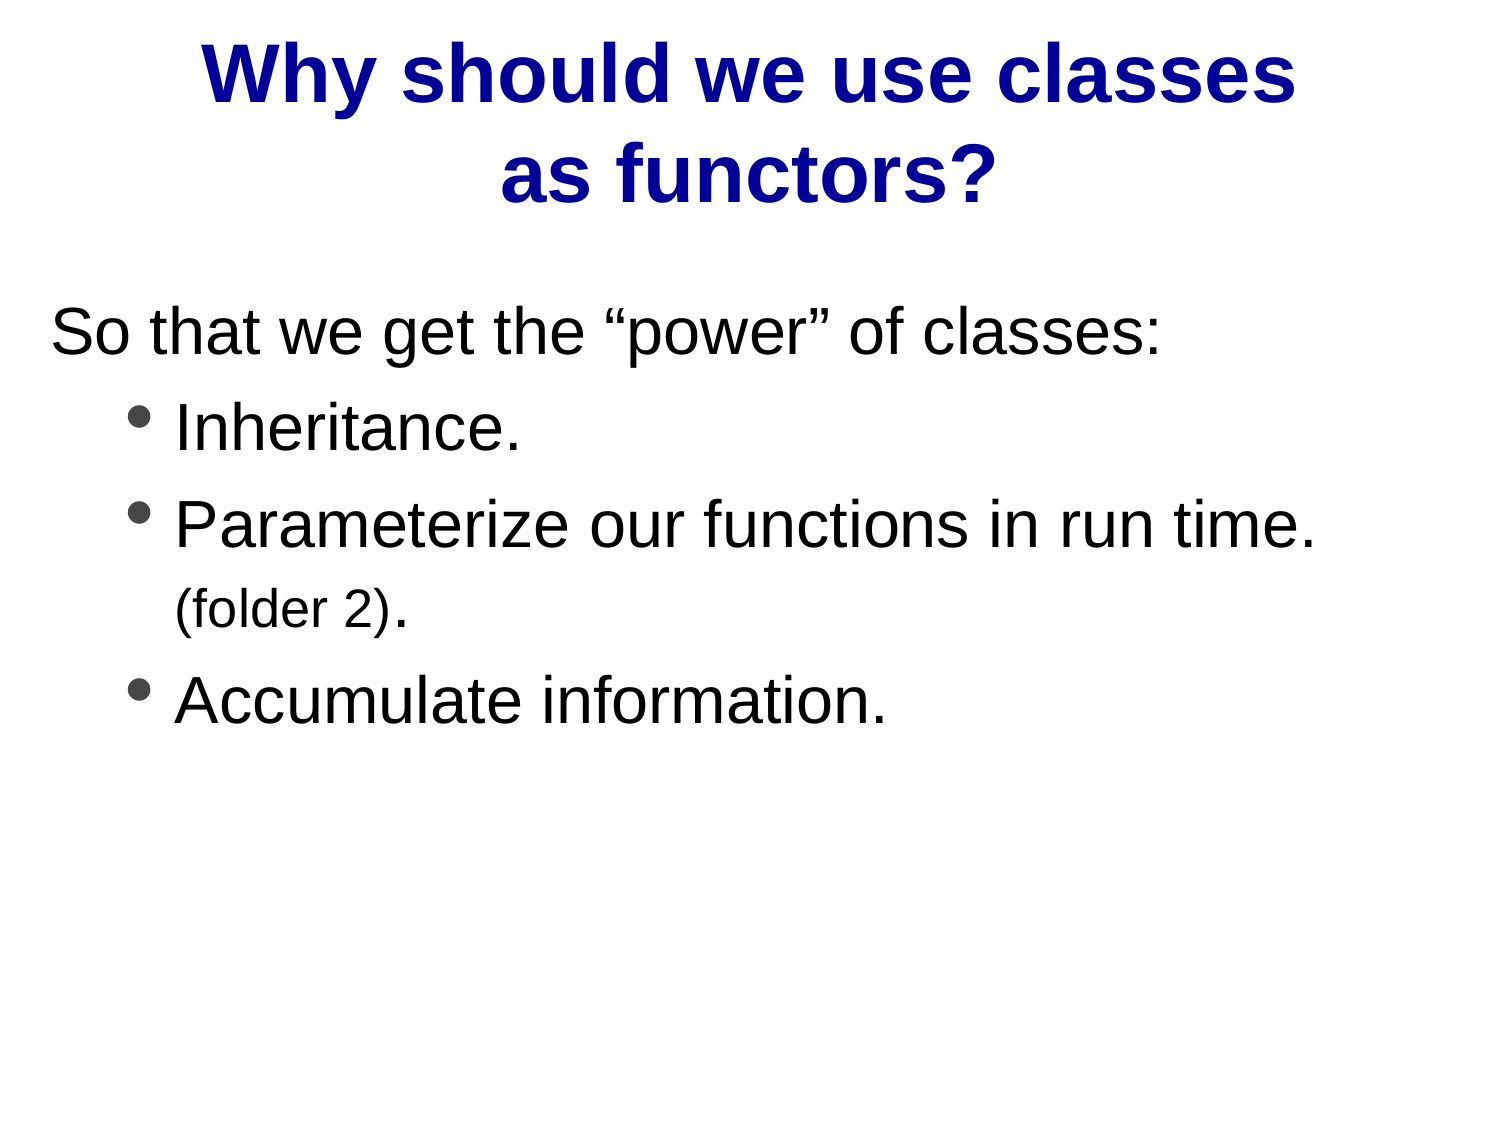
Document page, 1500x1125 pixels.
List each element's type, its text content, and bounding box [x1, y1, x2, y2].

list So that we get the “power” of classes: Inheritance. Parameterize our functions in run time. (folder 2). Accumulate information. [50, 287, 1468, 1112]
title Why should we use classes as functors? [0, 11, 1500, 227]
